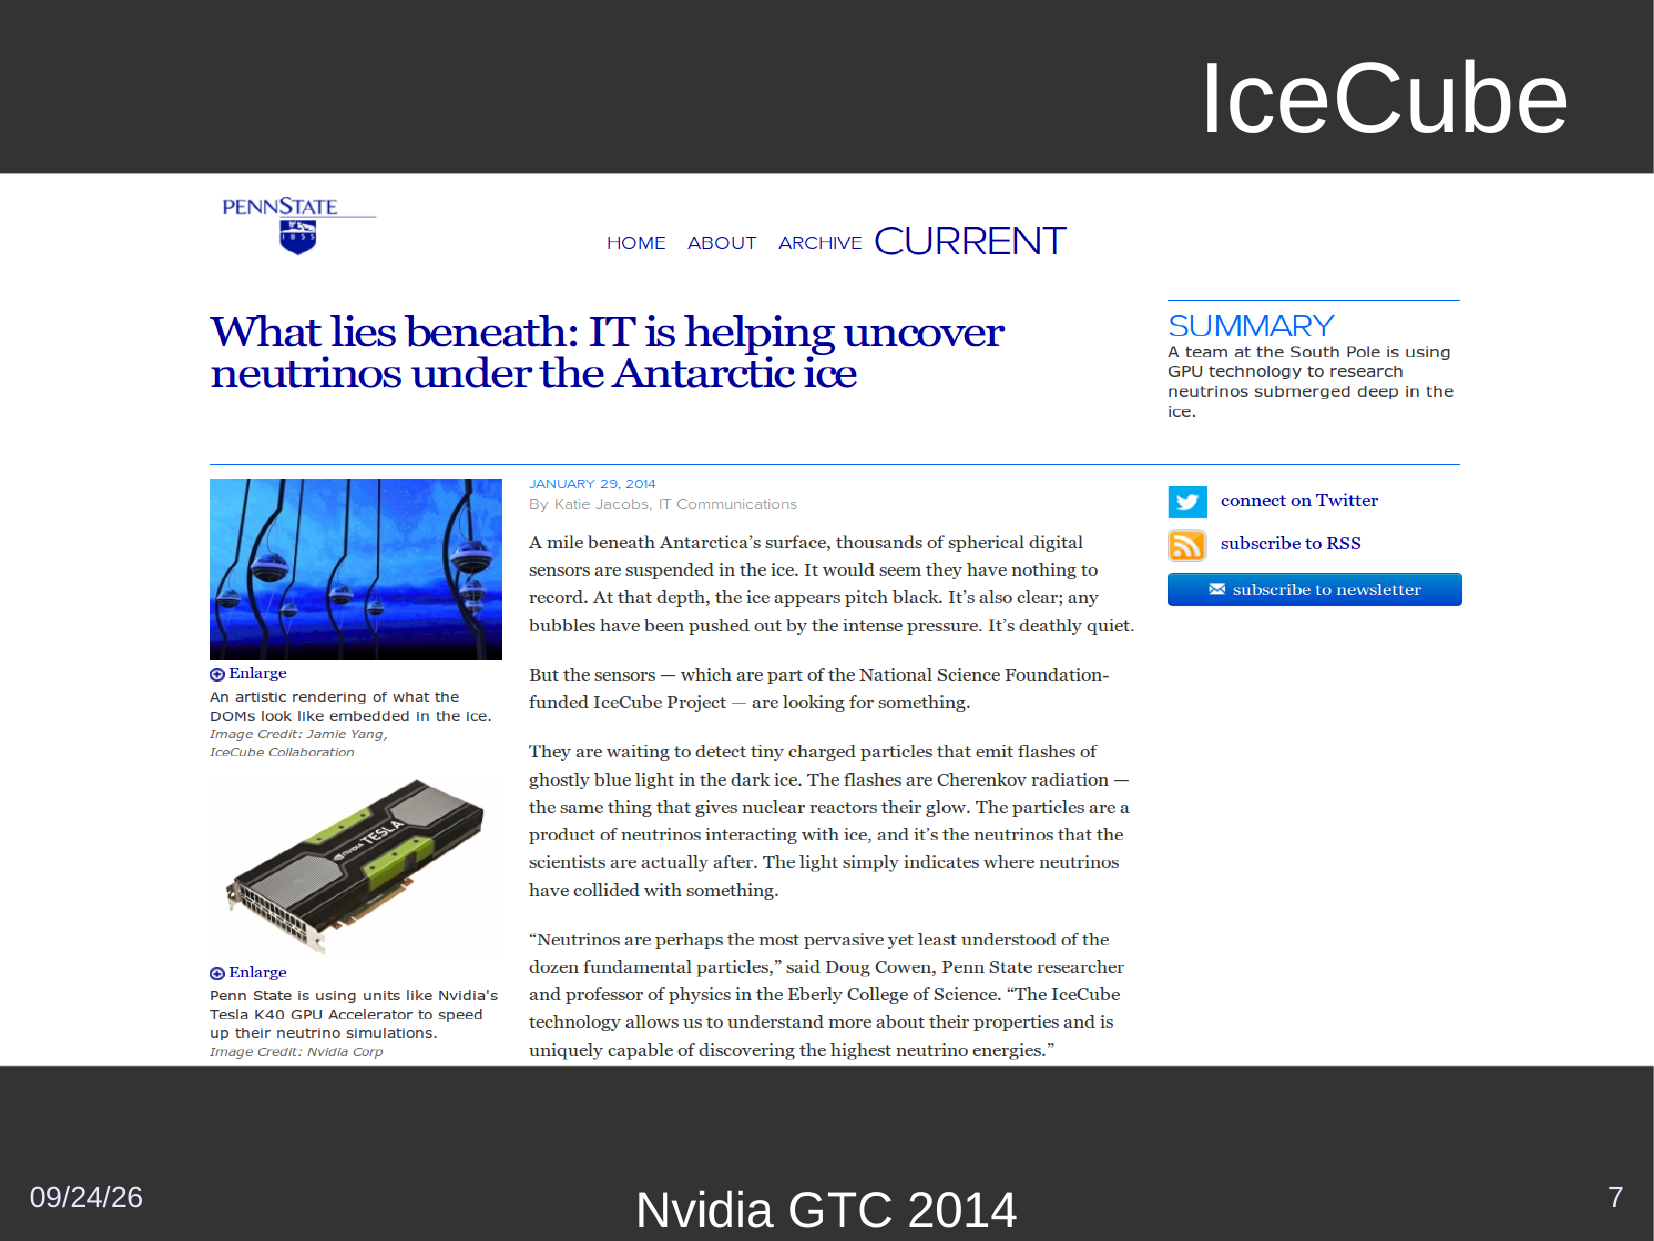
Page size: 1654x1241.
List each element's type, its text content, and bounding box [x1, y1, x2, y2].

title IceCube [82, 22, 1571, 175]
picture [0, 0, 1654, 1241]
subtitle Nvidia GTC 2014 [29, 1182, 1625, 1239]
